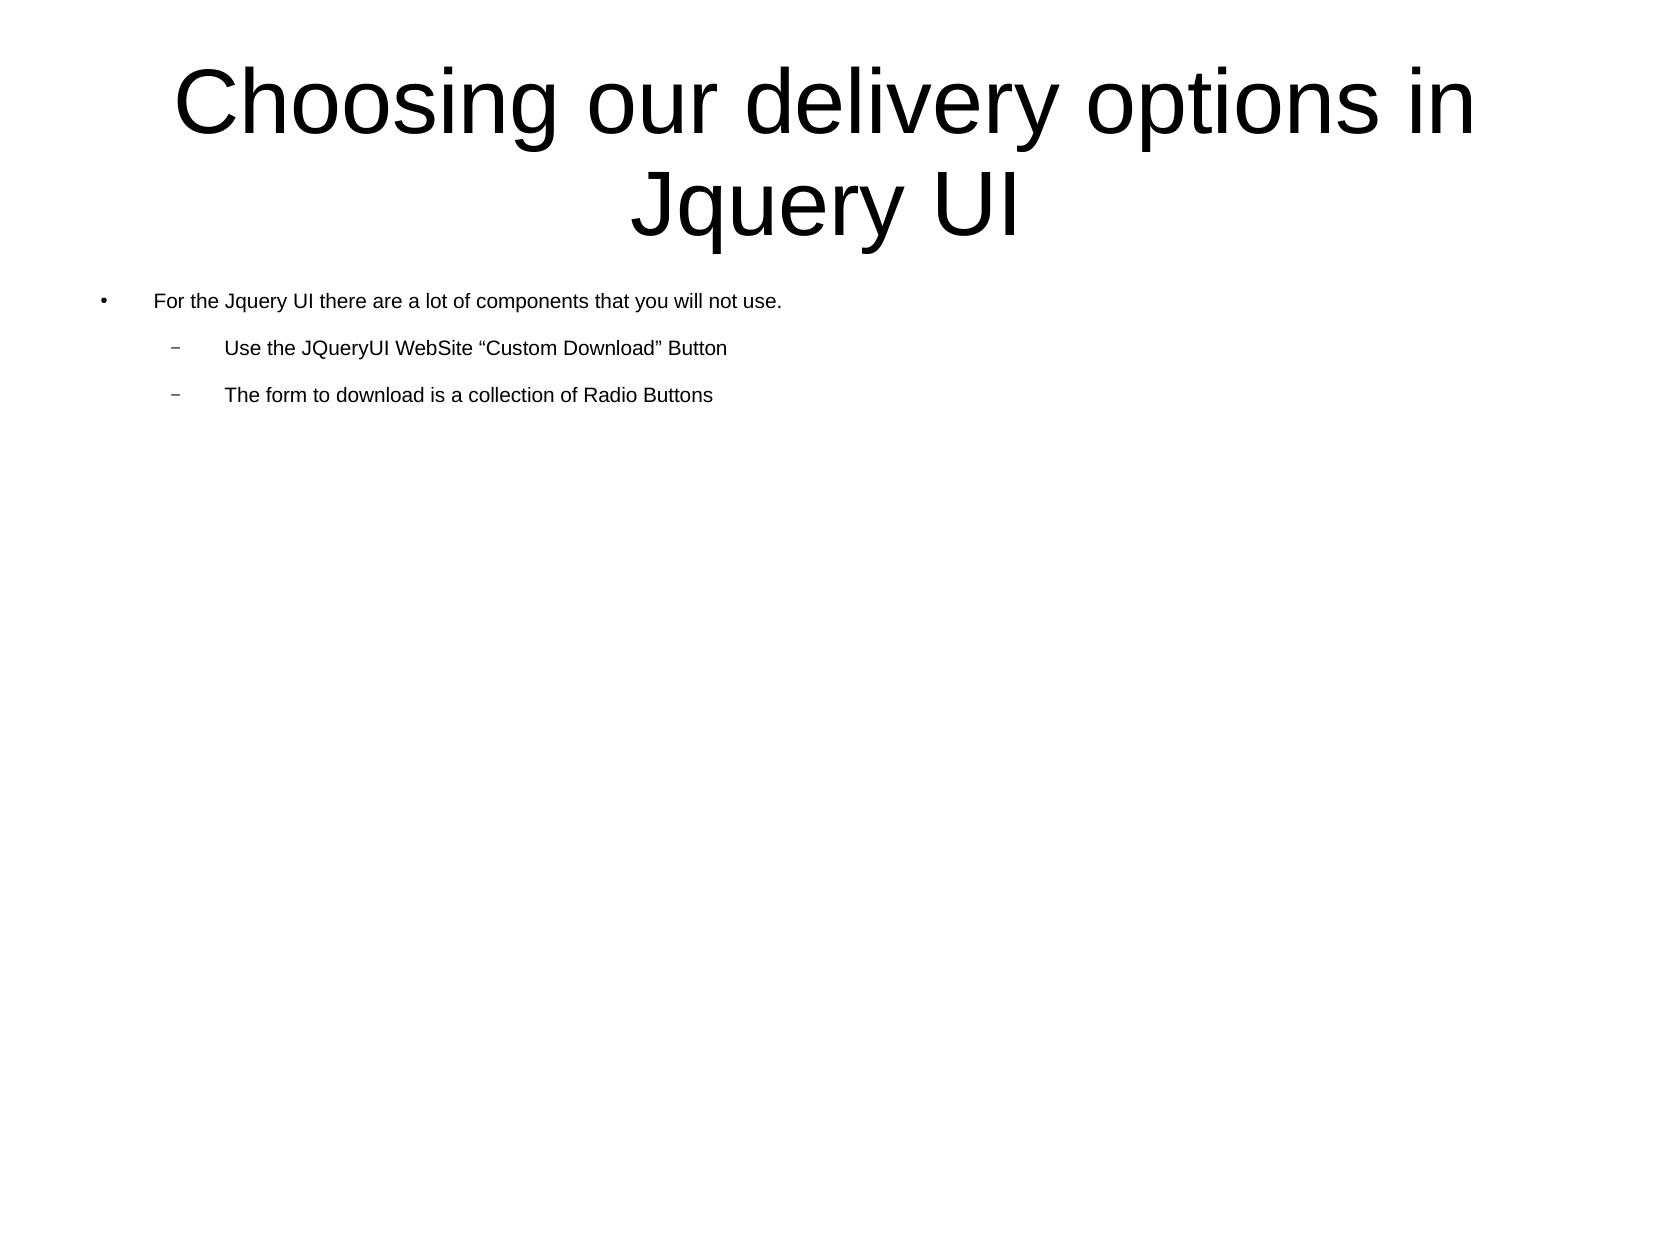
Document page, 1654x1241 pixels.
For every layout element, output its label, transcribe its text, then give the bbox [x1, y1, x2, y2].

title Choosing our delivery options in Jquery UI [82, 49, 1571, 257]
list For the Jquery UI there are a lot of components that you will not use. Use the JQueryUI WebSite “Custom Download” Button The form to download is a collection of Radio Buttons [82, 290, 1571, 1010]
